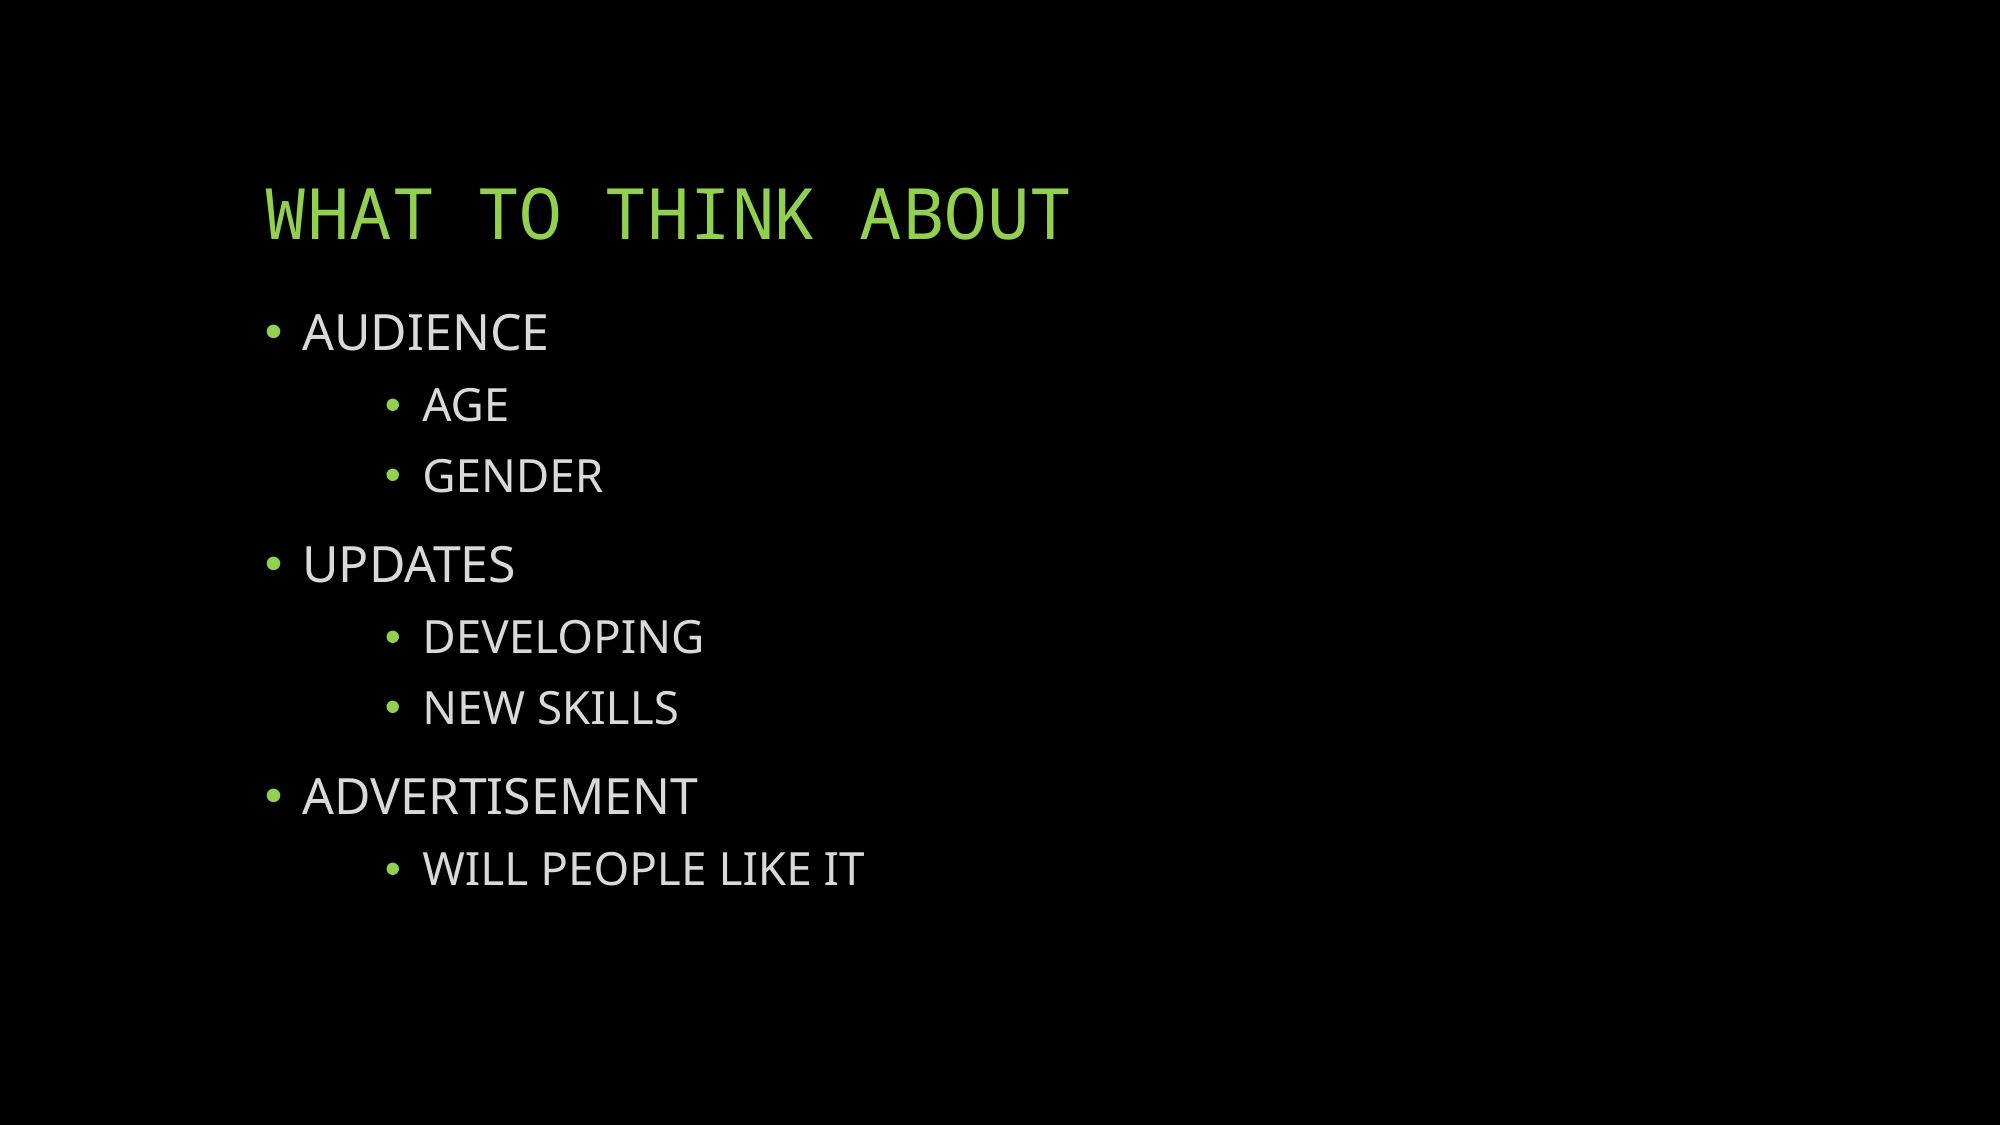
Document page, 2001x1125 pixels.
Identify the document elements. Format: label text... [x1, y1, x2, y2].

list AUDIENCE AGE GENDER UPDATES DEVELOPING NEW SKILLS ADVERTISEMENT WILL PEOPLE LIKE IT [249, 299, 1750, 1000]
title WHAT TO THINK ABOUT [249, 75, 1750, 263]
